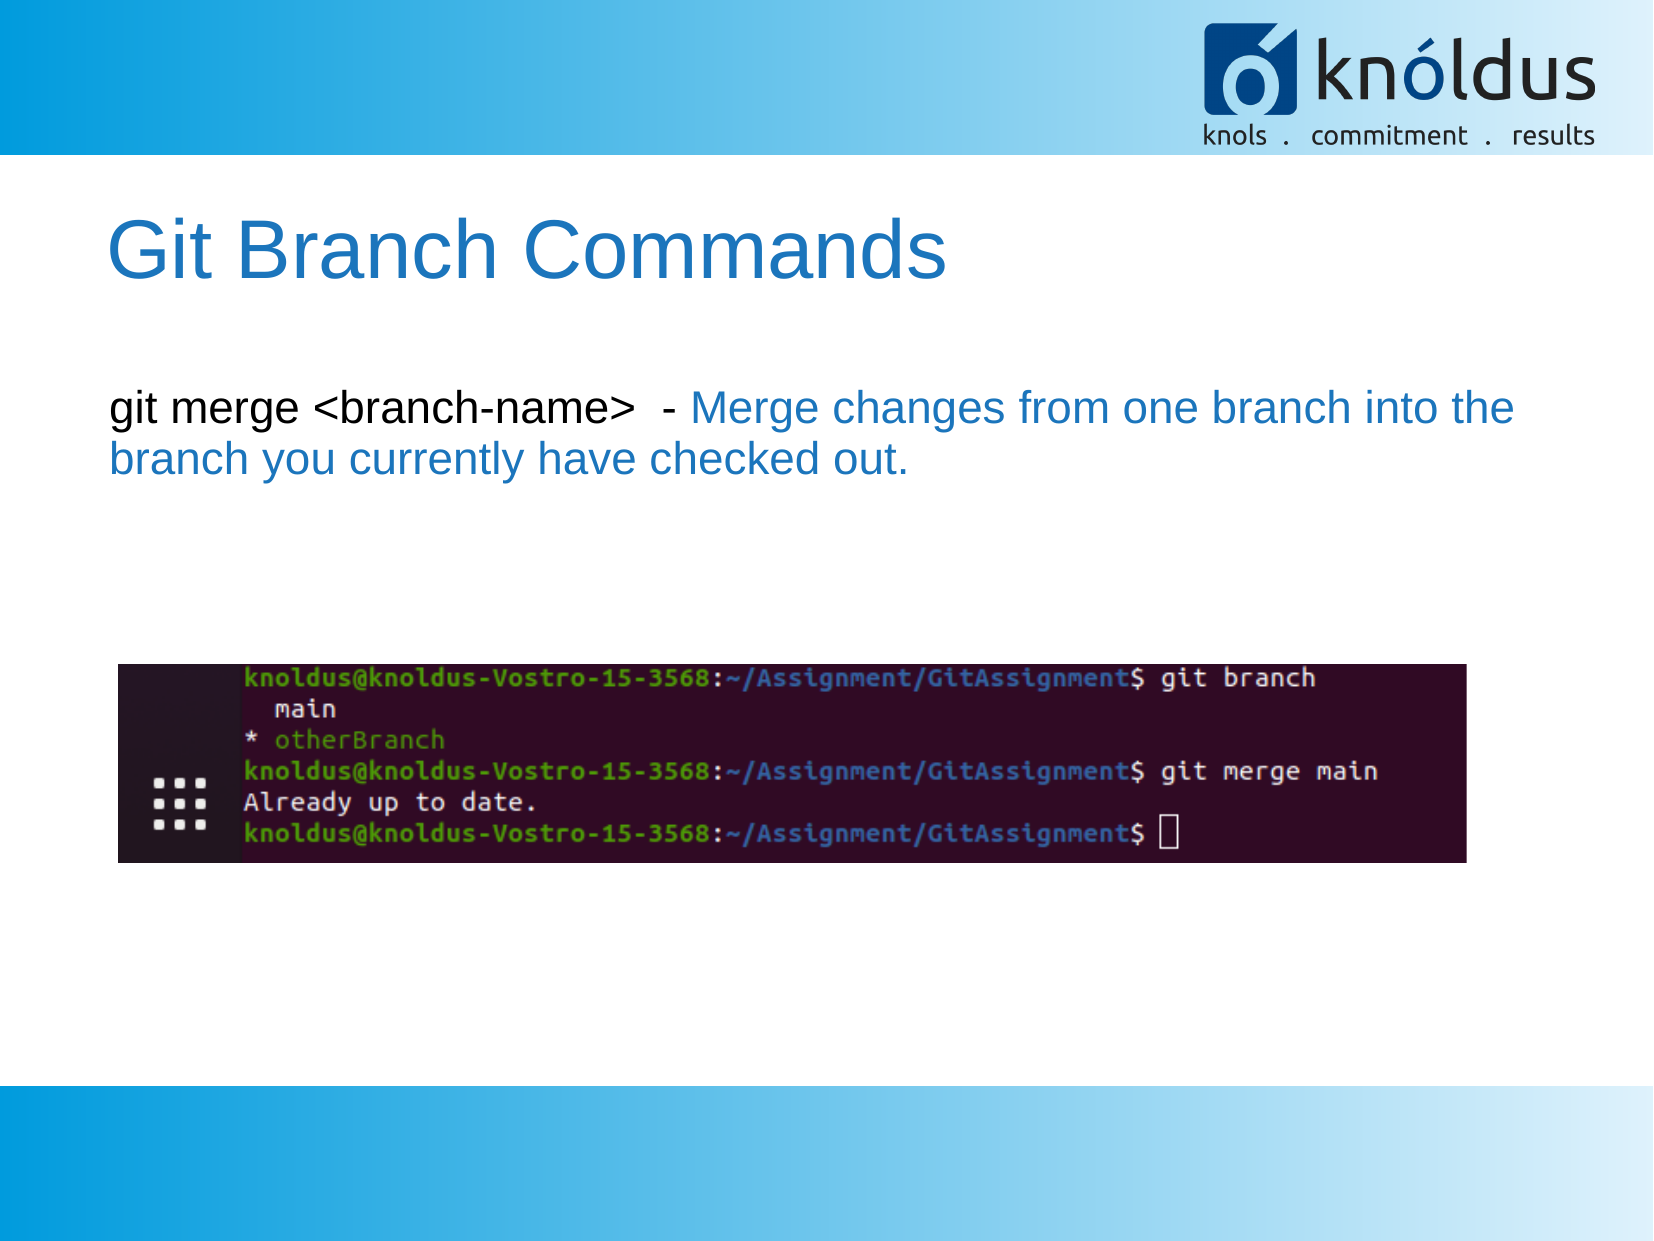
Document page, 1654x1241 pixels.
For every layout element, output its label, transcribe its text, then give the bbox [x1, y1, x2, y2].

text_box git merge <branch-name> - Merge changes from one branch into the branch you currently have checked out. [94, 374, 1595, 615]
title Git Branch Commands [70, 203, 1205, 390]
picture [1204, 23, 1595, 145]
picture [118, 664, 1467, 863]
